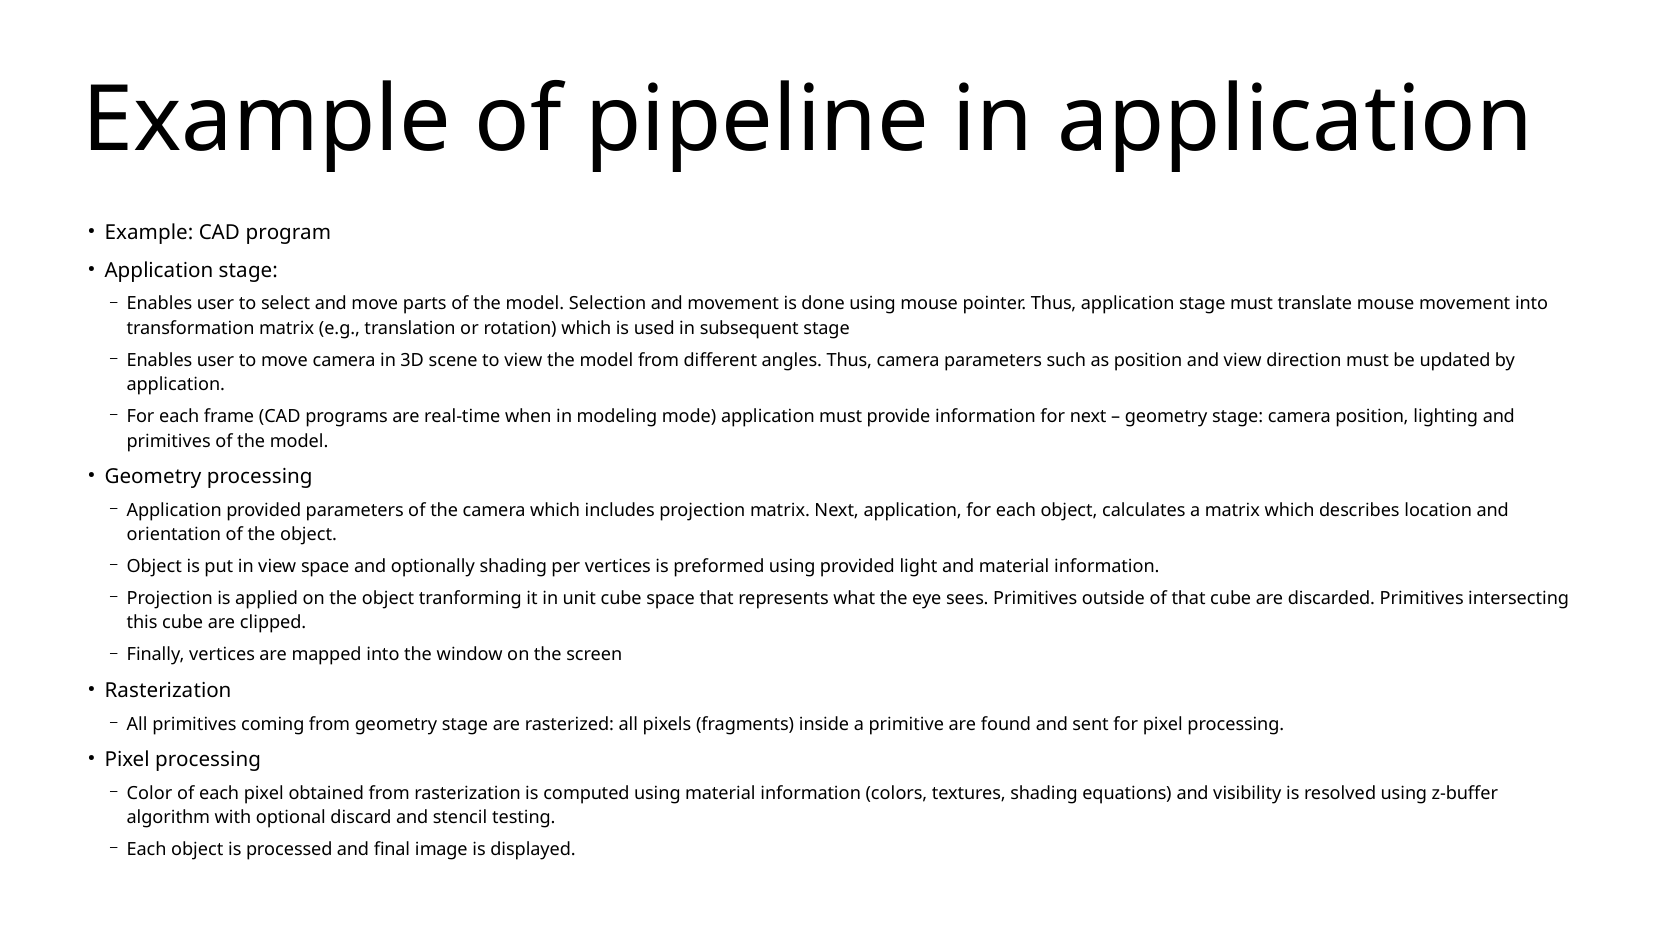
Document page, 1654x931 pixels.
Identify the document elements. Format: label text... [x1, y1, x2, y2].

list Example: CAD program Application stage: Enables user to select and move parts of the model. Selection and movement is done using mouse pointer. Thus, application stage must translate mouse movement into transformation matrix (e.g., translation or rotation) which is used in subsequent stage Enables user to move camera in 3D scene to view the model from different angles. Thus, camera parameters such as position and view direction must be updated by application. For each frame (CAD programs are real-time when in modeling mode) application must provide information for next – geometry stage: camera position, lighting and primitives of the model. Geometry processing Application provided parameters of the camera which includes projection matrix. Next, application, for each object, calculates a matrix which describes location and orientation of the object. Object is put in view space and optionally shading per vertices is preformed using provided light and material information. Projection is applied on the object tranforming it in unit cube space that represents what the eye sees. Primitives outside of that cube are discarded. Primitives intersecting this cube are clipped. Finally, vertices are mapped into the window on the screen Rasterization All primitives coming from geometry stage are rasterized: all pixels (fragments) inside a primitive are found and sent for pixel processing. Pixel processing Color of each pixel obtained from rasterization is computed using material information (colors, textures, shading equations) and visibility is resolved using z-buffer algorithm with optional discard and stencil testing. Each object is processed and final image is displayed. [82, 217, 1571, 871]
title Example of pipeline in application [82, 37, 1571, 193]
